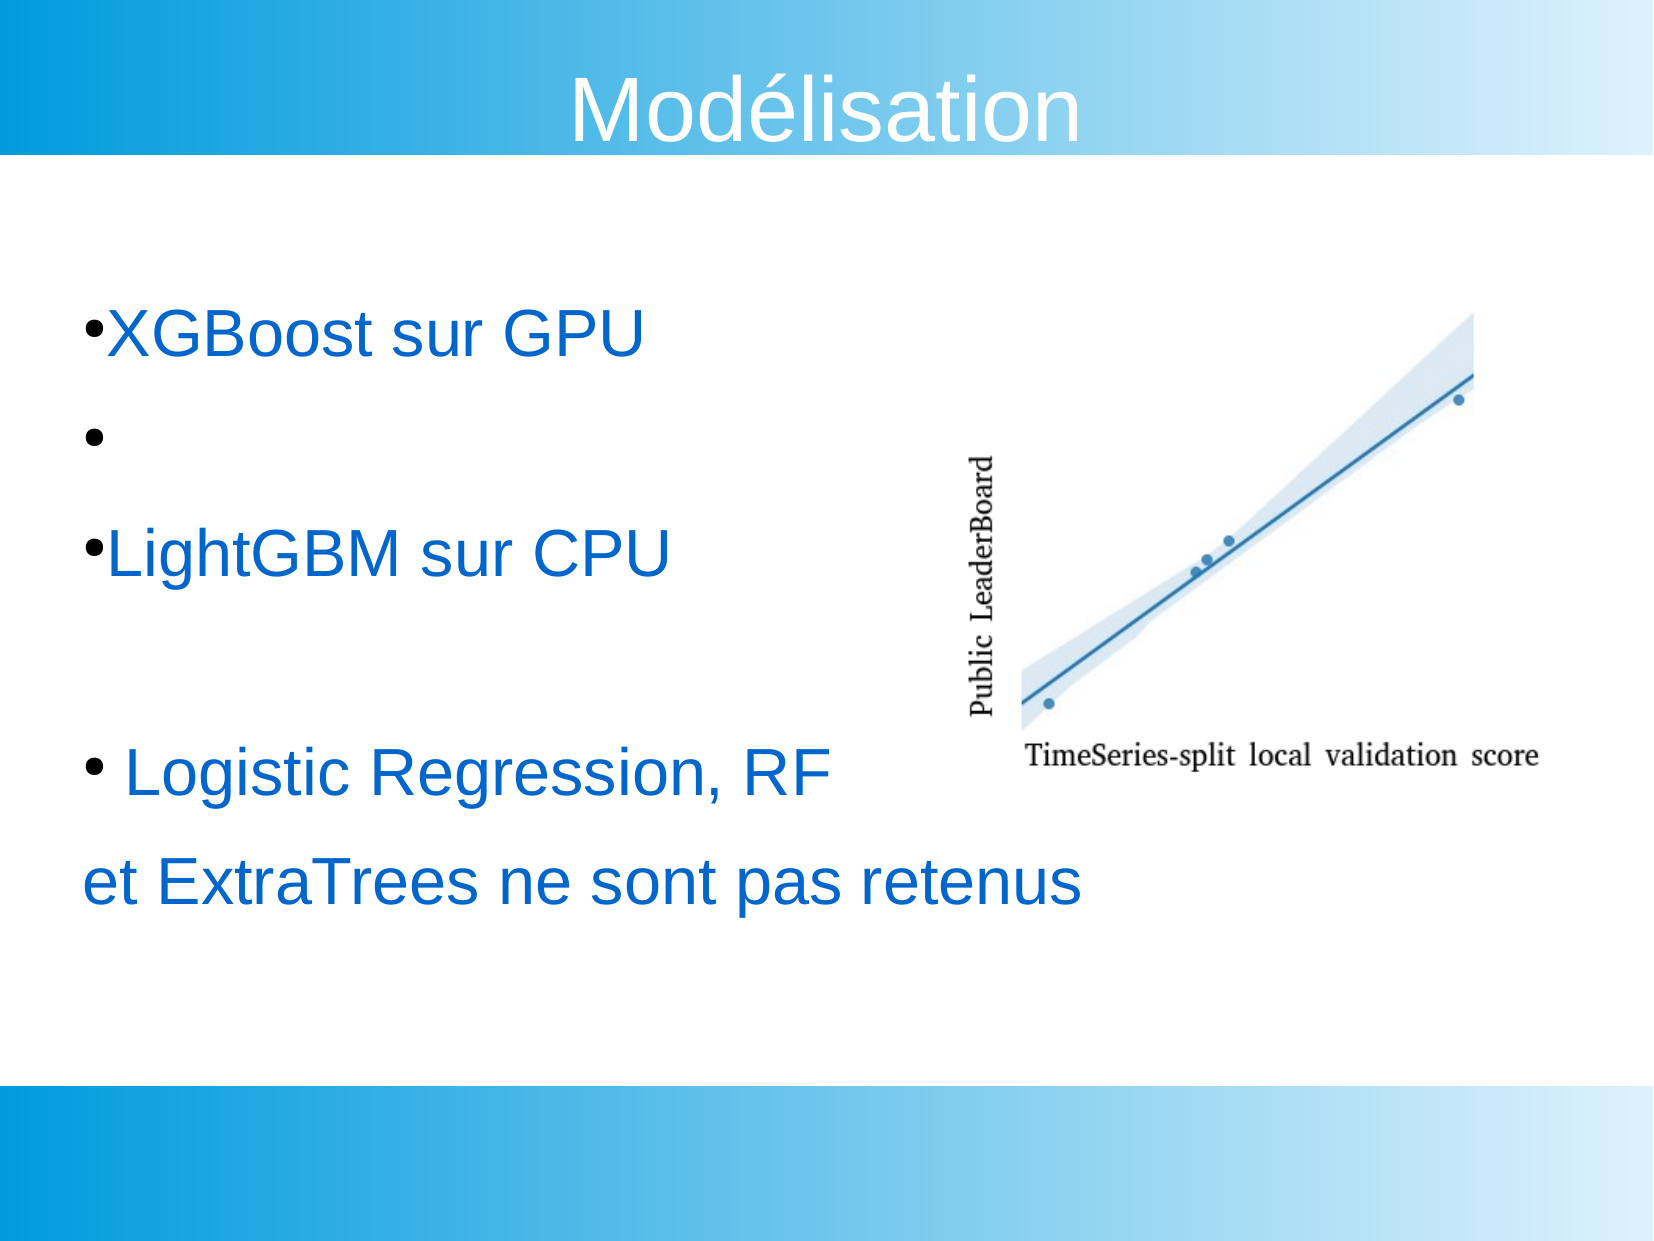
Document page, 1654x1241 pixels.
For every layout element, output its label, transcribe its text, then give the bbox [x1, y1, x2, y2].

list XGBoost sur GPU LightGBM sur CPU Logistic Regression, RF et ExtraTrees ne sont pas retenus [82, 290, 1571, 1010]
picture [950, 290, 1571, 794]
title Modélisation [82, 49, 1571, 155]
